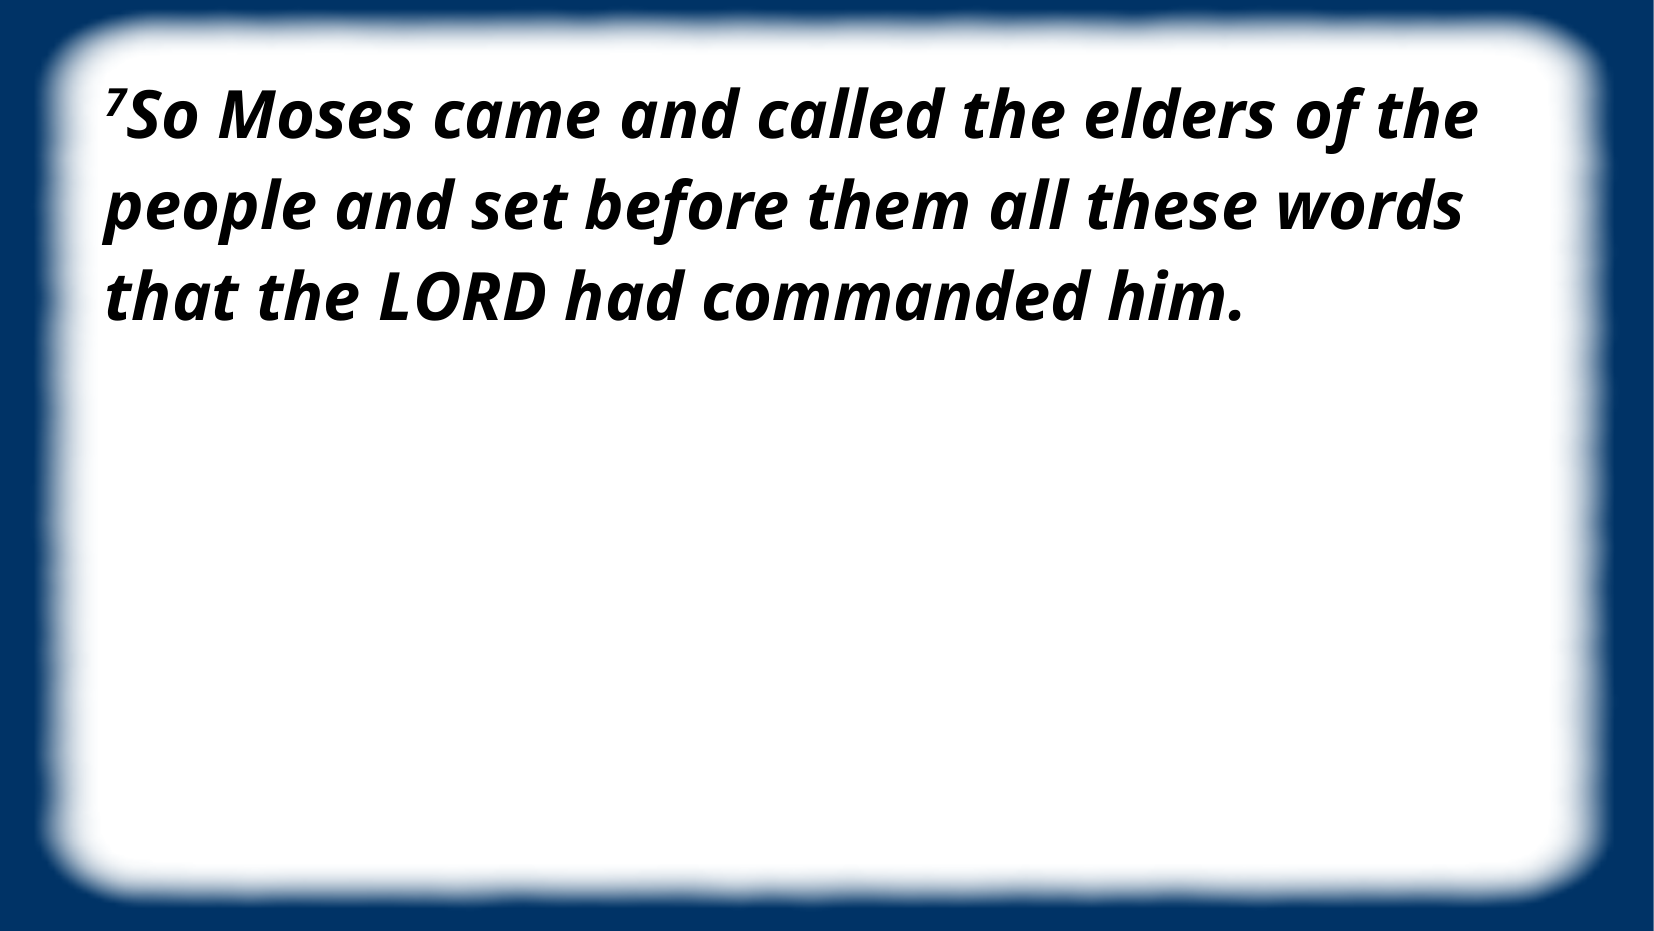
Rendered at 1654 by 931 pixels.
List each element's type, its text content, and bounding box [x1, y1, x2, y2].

text_box 7So Moses came and called the elders of the people and set before them all these words that the LORD had commanded him. [90, 60, 1546, 342]
picture [0, 0, 1654, 931]
